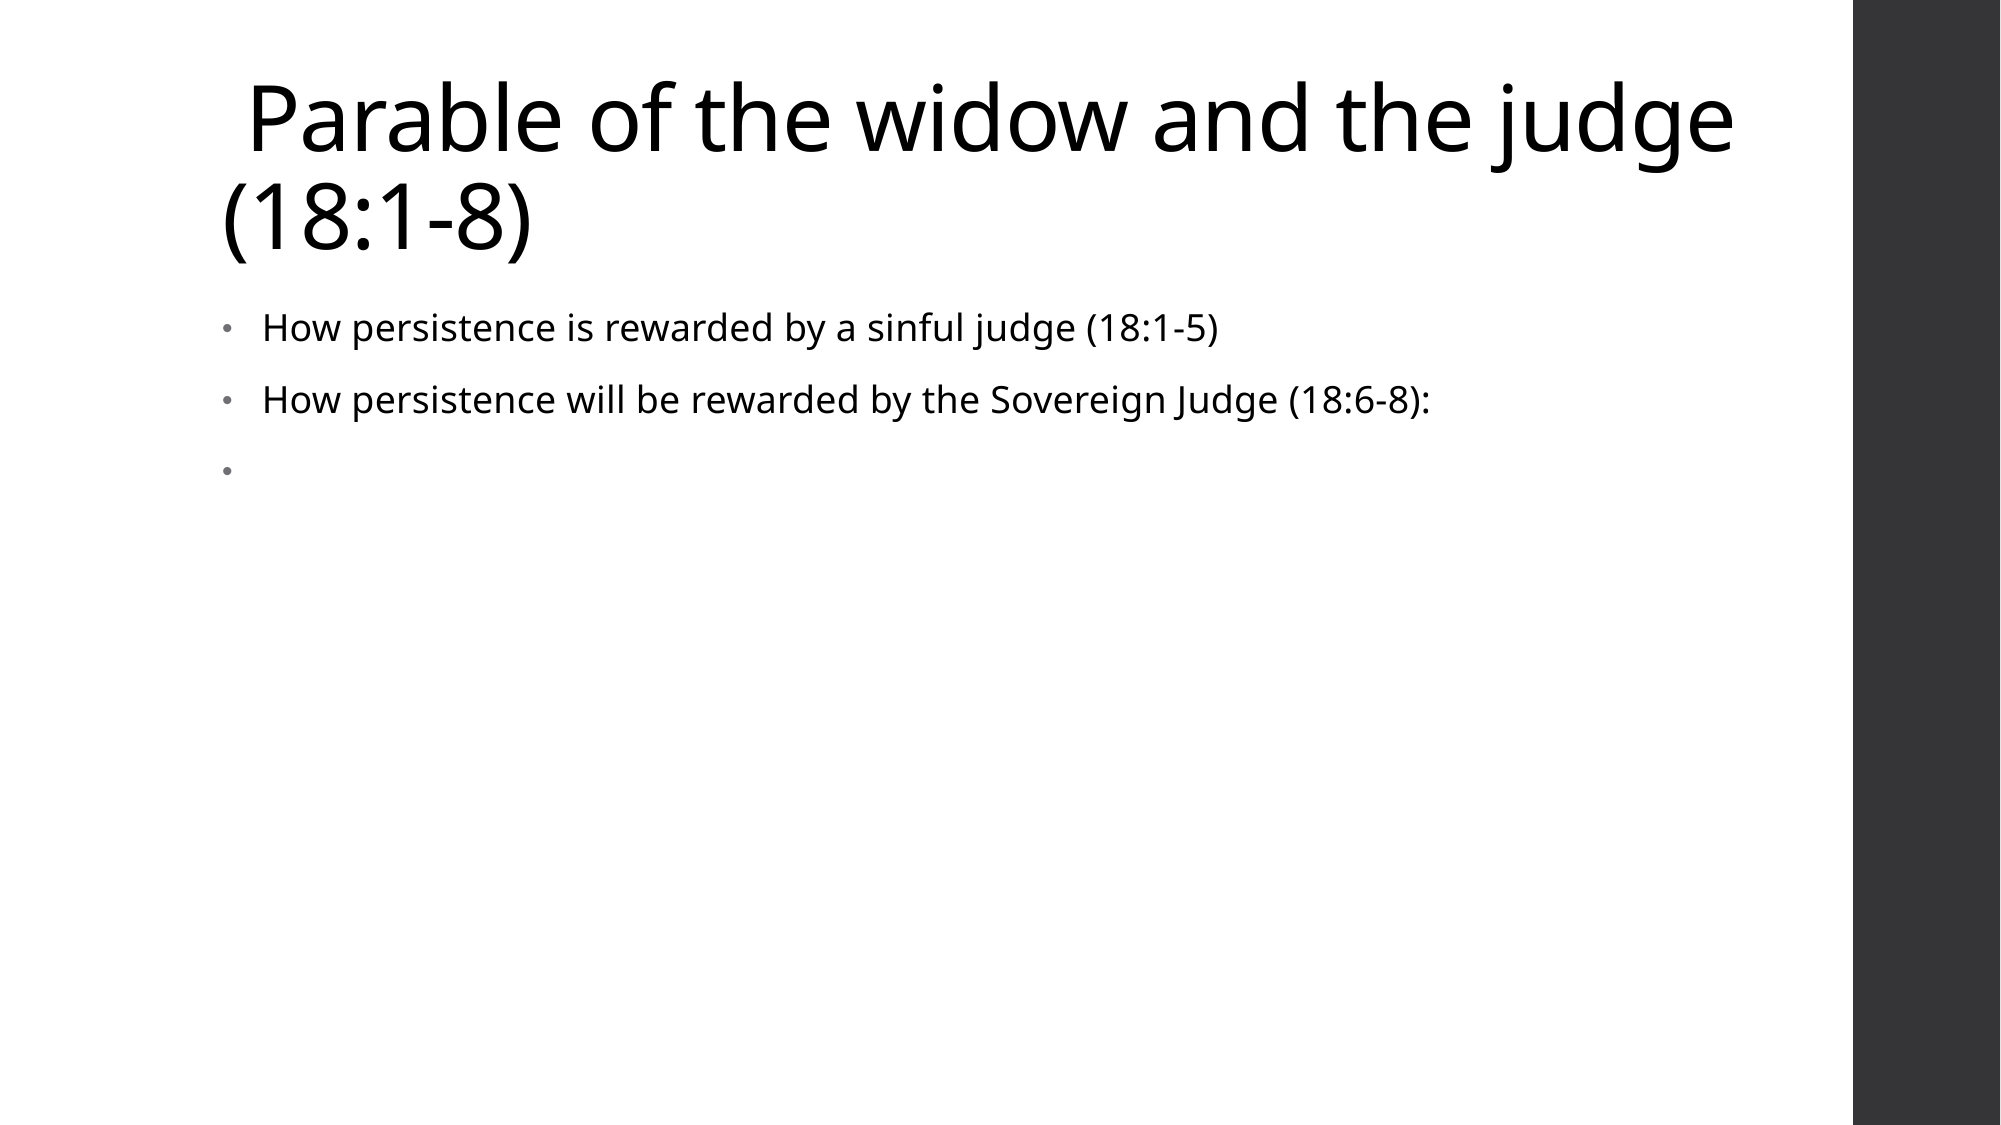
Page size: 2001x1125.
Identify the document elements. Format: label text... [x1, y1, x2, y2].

list How persistence is rewarded by a sinful judge (18:1-5) How persistence will be rewarded by the Sovereign Judge (18:6-8): [206, 299, 1617, 1014]
title Parable of the widow and the judge (18:1-8) [206, 60, 1797, 278]
